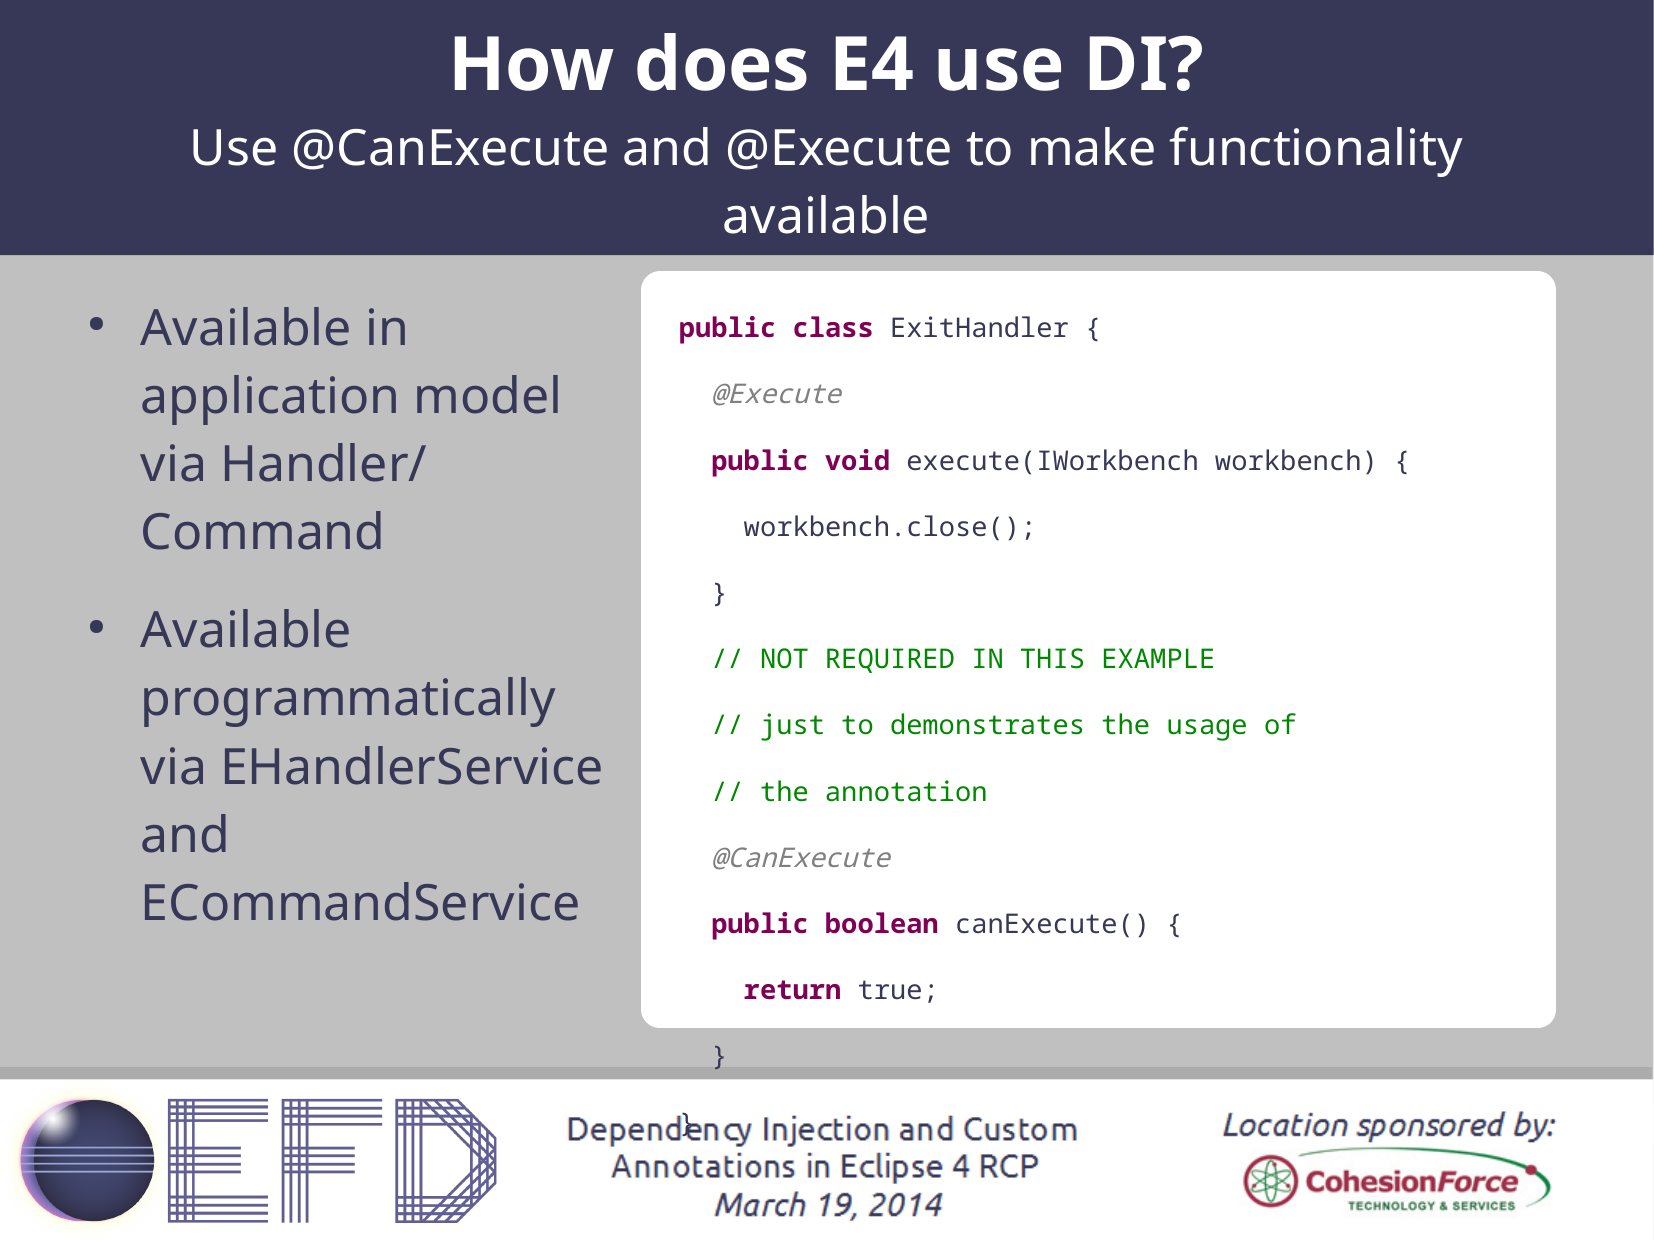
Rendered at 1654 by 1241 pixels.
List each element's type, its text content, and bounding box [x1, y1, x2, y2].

picture [549, 1082, 1105, 1241]
picture [0, 1079, 497, 1241]
list public class ExitHandler { @Execute public void execute(IWorkbench workbench) { workbench.close(); } // NOT REQUIRED IN THIS EXAMPLE // just to demonstrates the usage of // the annotation @CanExecute public boolean canExecute() { return true; } } [660, 290, 1538, 1010]
list Available in application model via Handler/ Command Available programmatically via EHandlerService and ECommandService [70, 291, 616, 1111]
title How does E4 use DI? Use @CanExecute and @Execute to make functionality available [82, 25, 1571, 233]
picture [1110, 1104, 1654, 1241]
